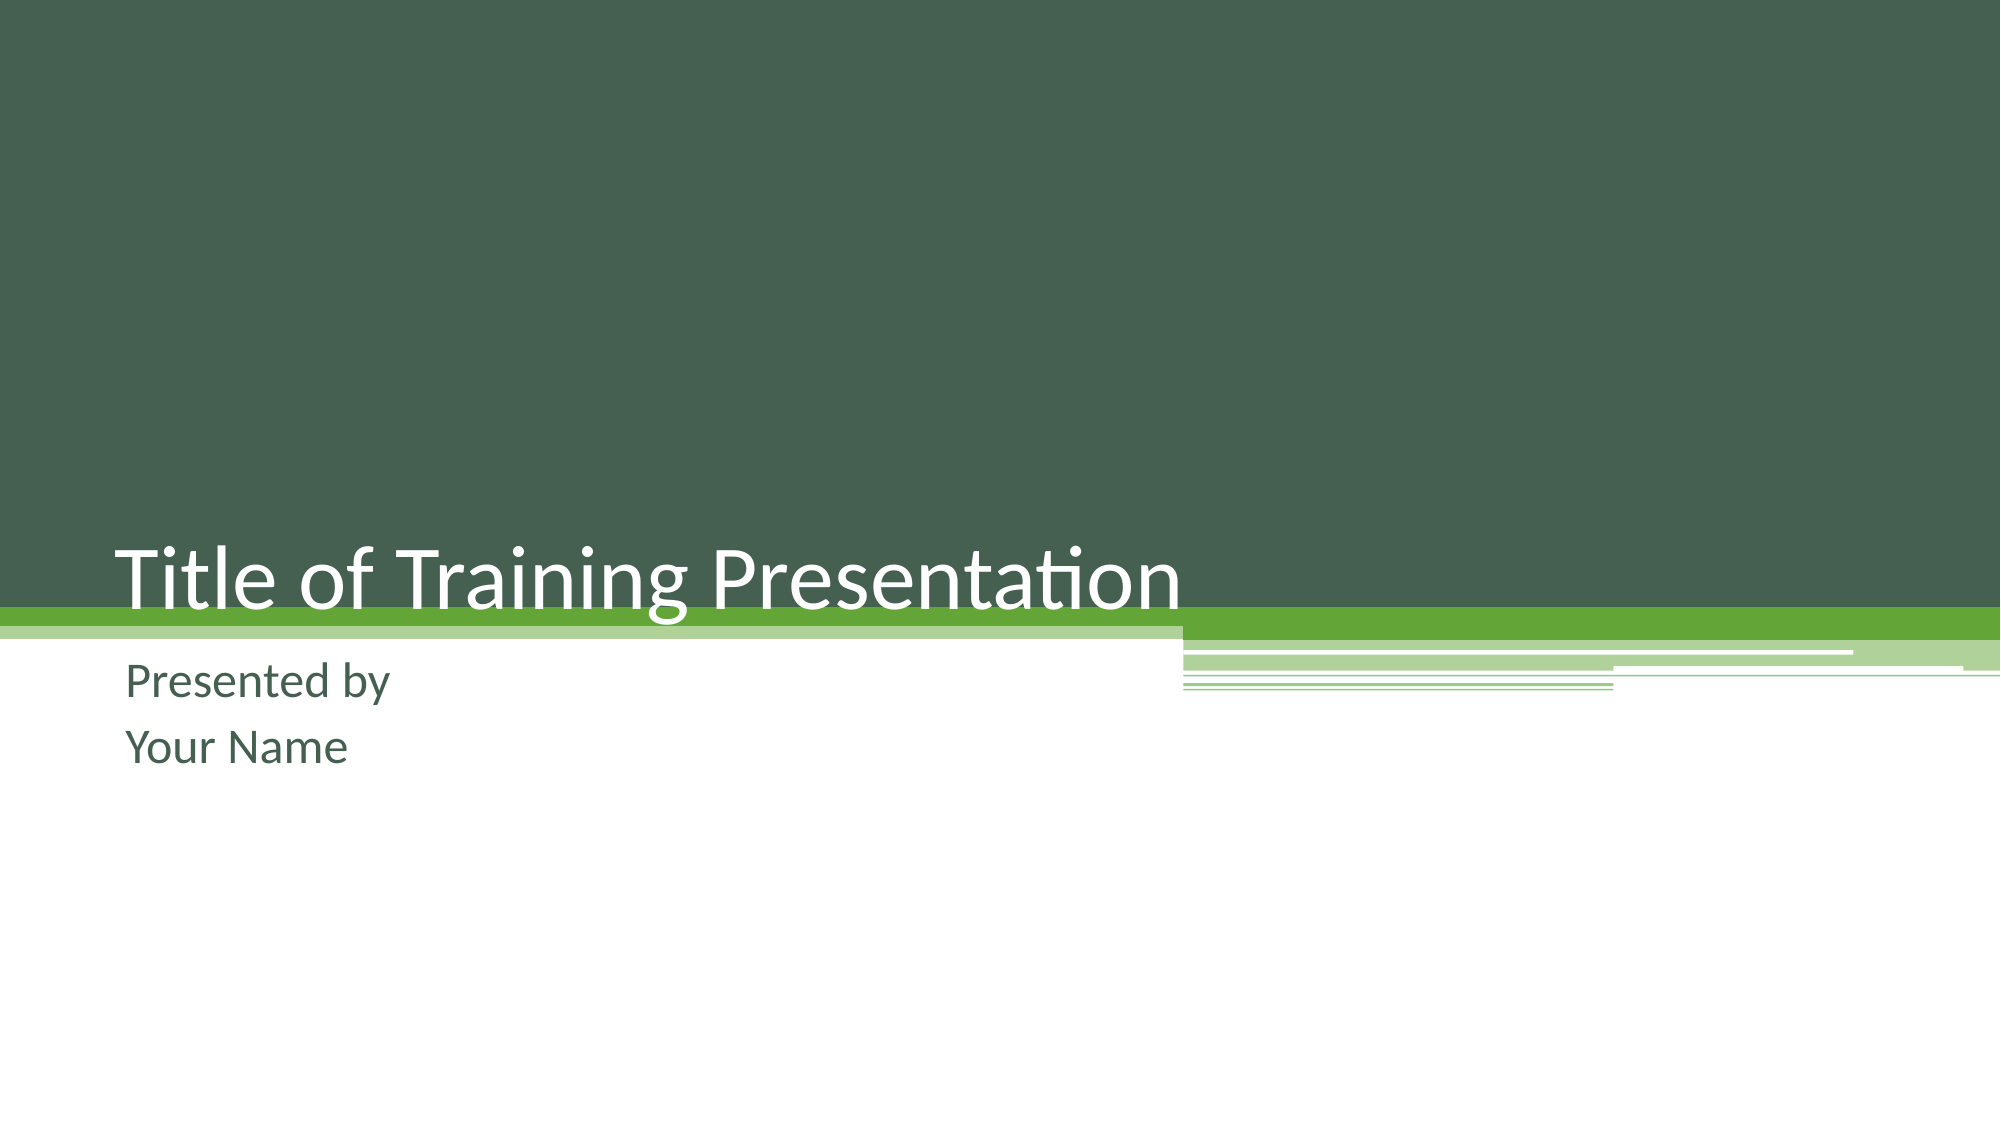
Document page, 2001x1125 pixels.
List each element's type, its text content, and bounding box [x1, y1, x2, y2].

title Title of Training Presentation [99, 394, 1951, 636]
subtitle Presented by Your Name [99, 639, 1184, 928]
